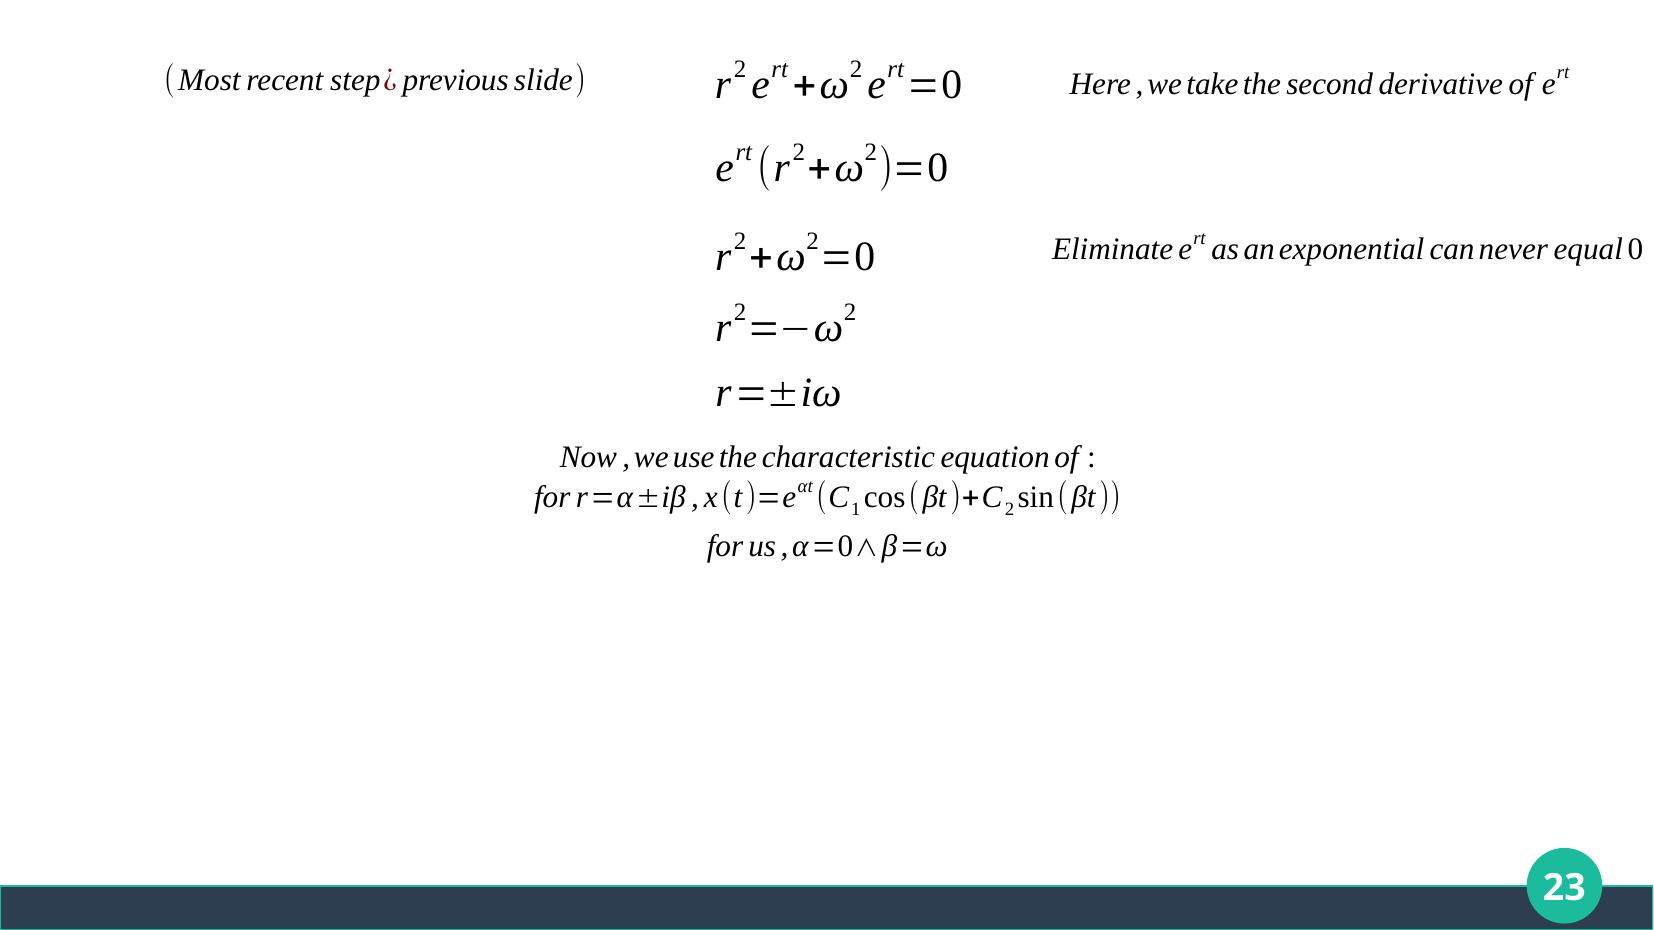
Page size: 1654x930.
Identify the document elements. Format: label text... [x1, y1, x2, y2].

chart [532, 439, 1121, 520]
chart [1067, 61, 1571, 102]
chart [714, 297, 857, 350]
title How are they used in Physics? [58, 36, 1594, 156]
chart [714, 138, 949, 194]
chart [1050, 227, 1644, 267]
chart [714, 368, 843, 415]
chart [164, 61, 586, 100]
chart [705, 528, 949, 564]
chart [714, 55, 963, 108]
chart [714, 226, 876, 279]
